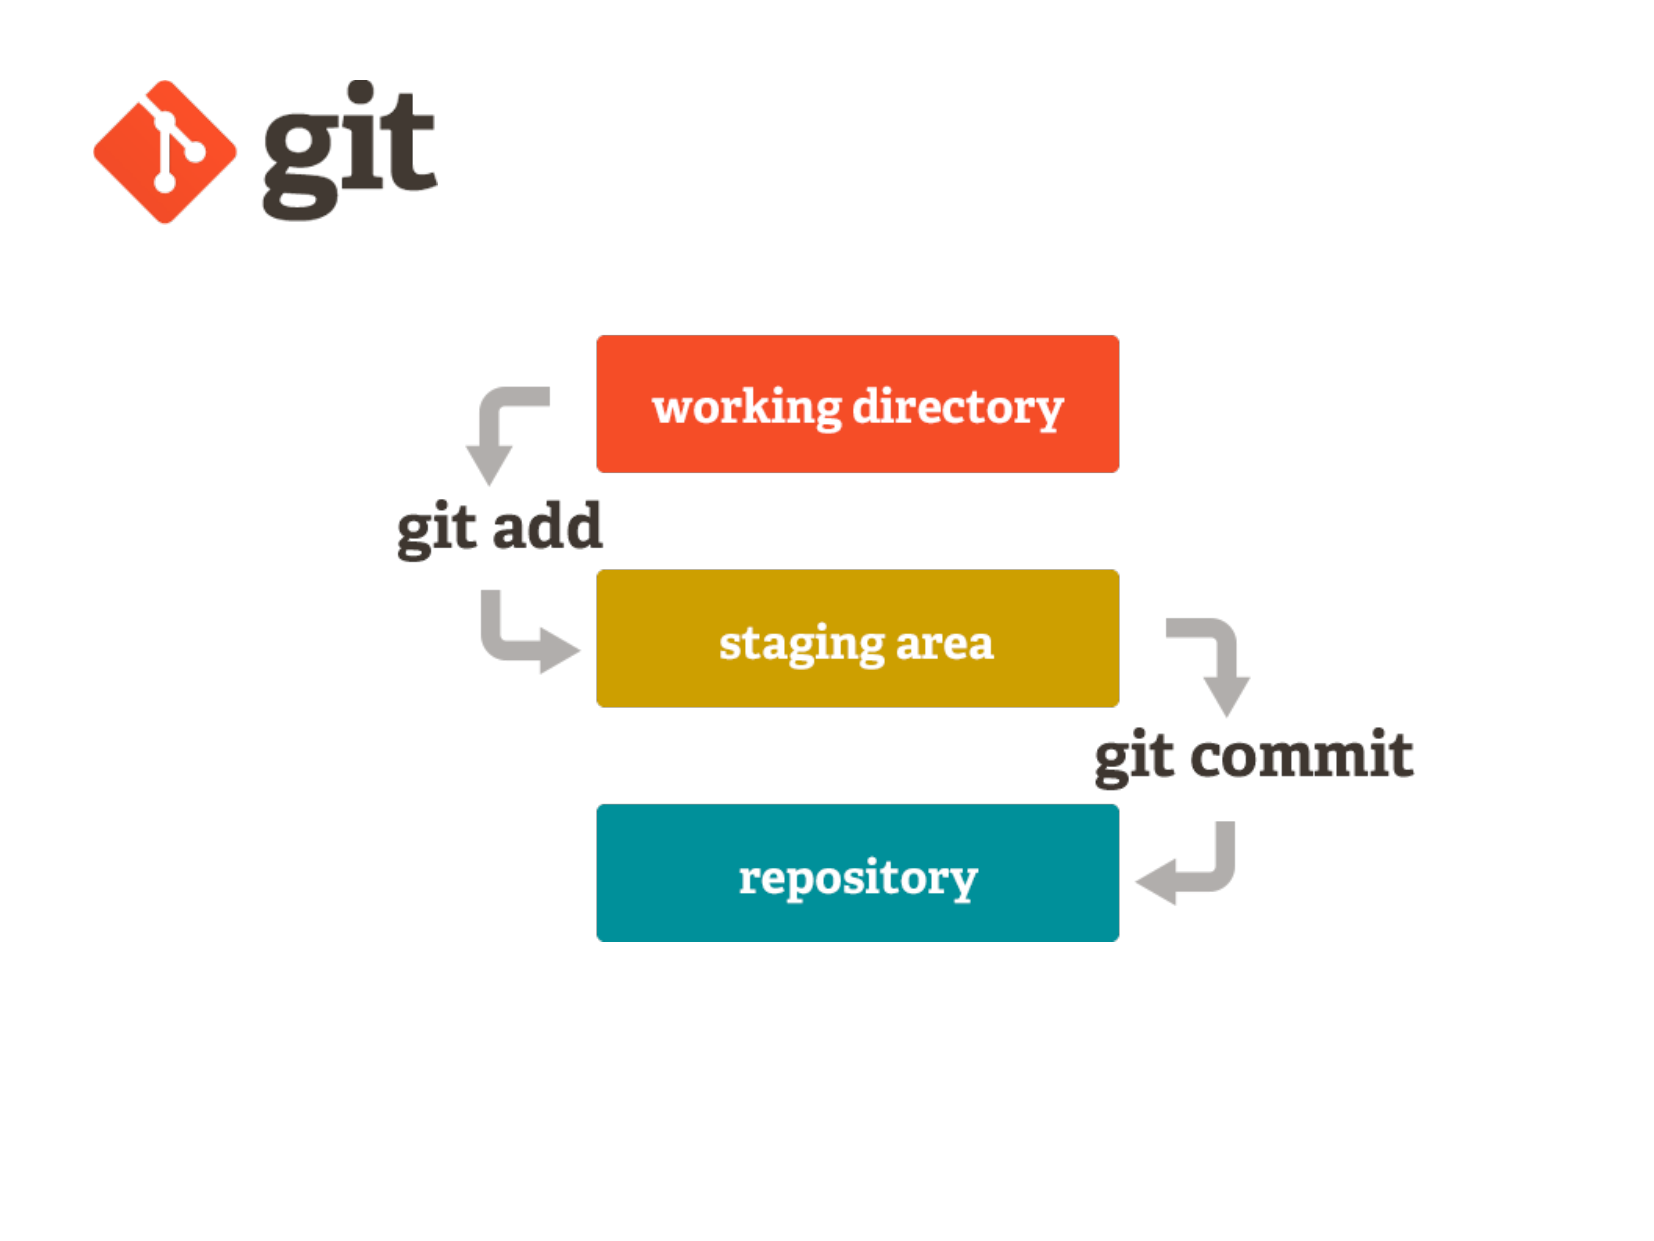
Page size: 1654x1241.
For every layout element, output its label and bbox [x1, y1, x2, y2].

picture [93, 80, 438, 225]
picture [364, 323, 1437, 942]
